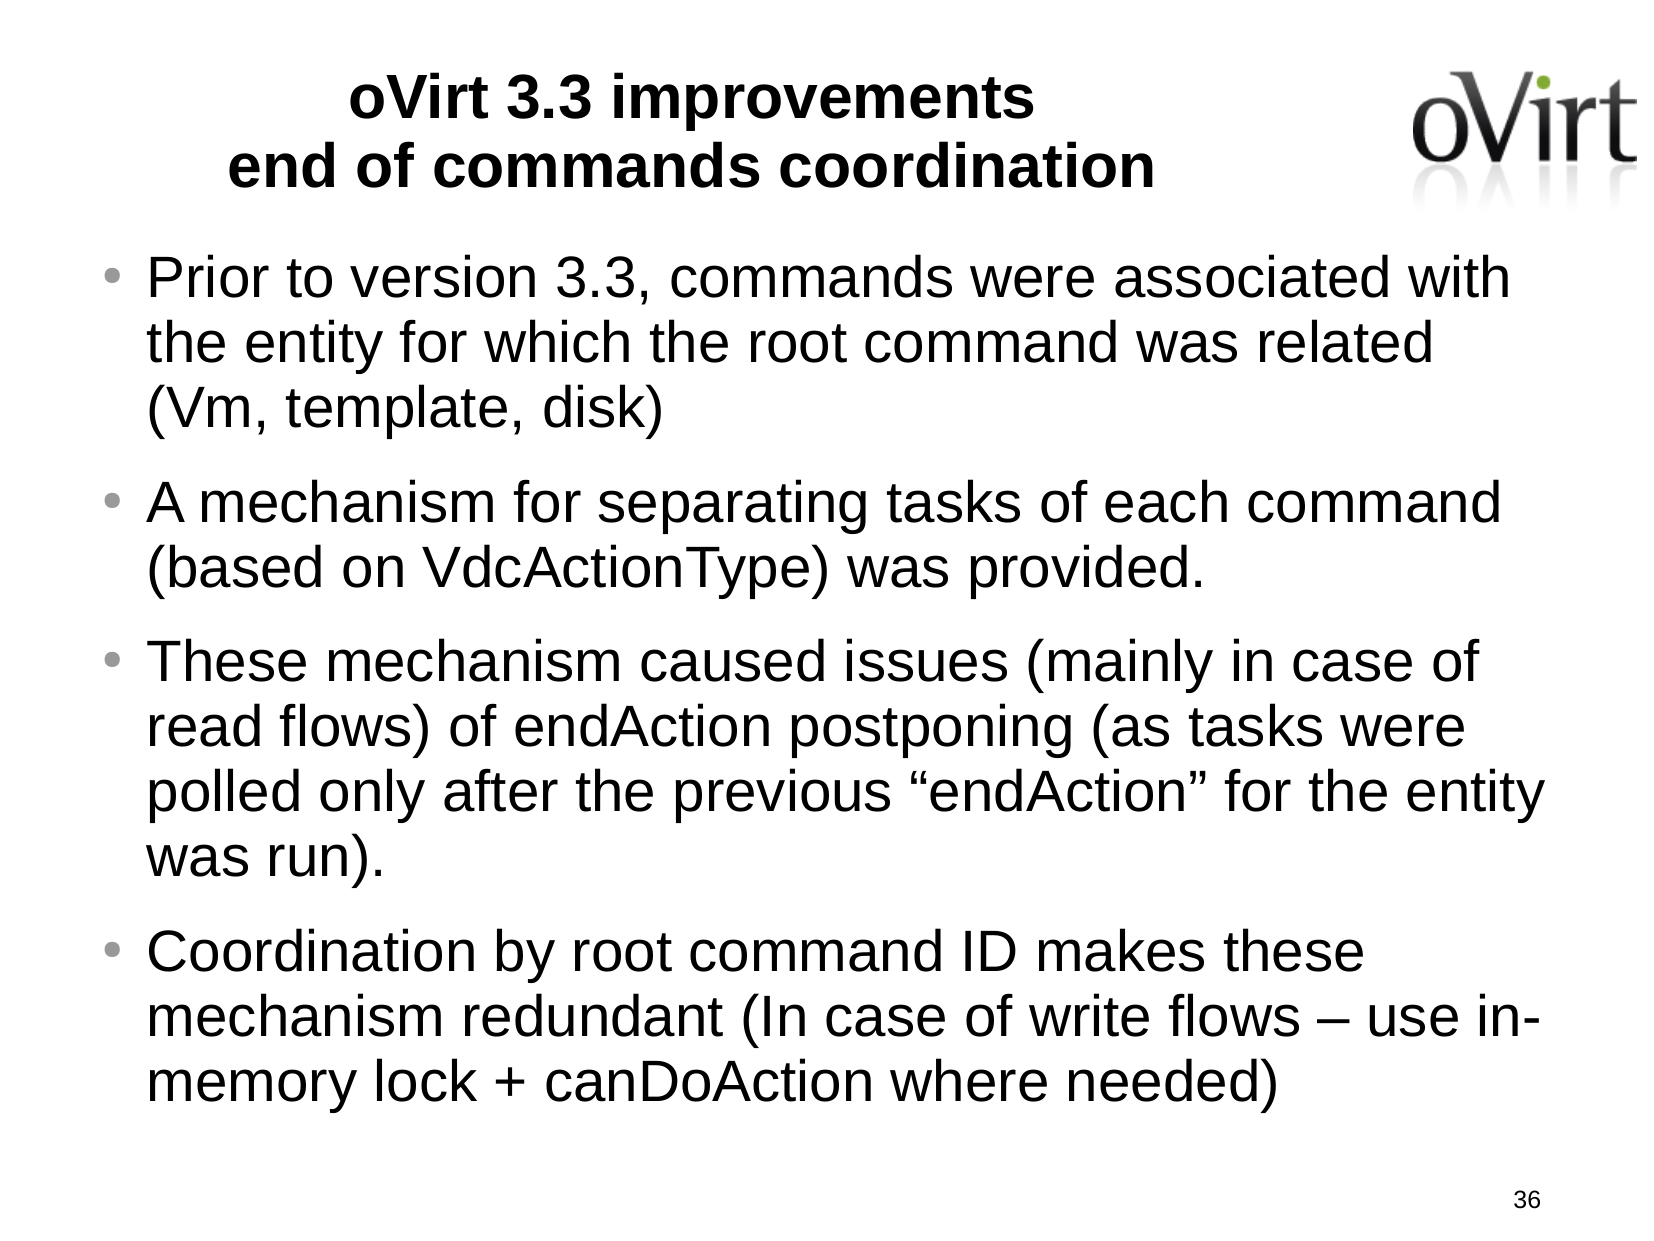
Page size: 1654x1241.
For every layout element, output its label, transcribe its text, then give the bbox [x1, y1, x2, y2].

title oVirt 3.3 improvements end of commands coordination [82, 37, 1303, 226]
picture [1413, 63, 1637, 212]
list Prior to version 3.3, commands were associated with the entity for which the root command was related (Vm, template, disk) A mechanism for separating tasks of each command (based on VdcActionType) was provided. These mechanism caused issues (mainly in case of read flows) of endAction postponing (as tasks were polled only after the previous “endAction” for the entity was run). Coordination by root command ID makes these mechanism redundant (In case of write flows – use in-memory lock + canDoAction where needed) [86, 244, 1576, 1114]
